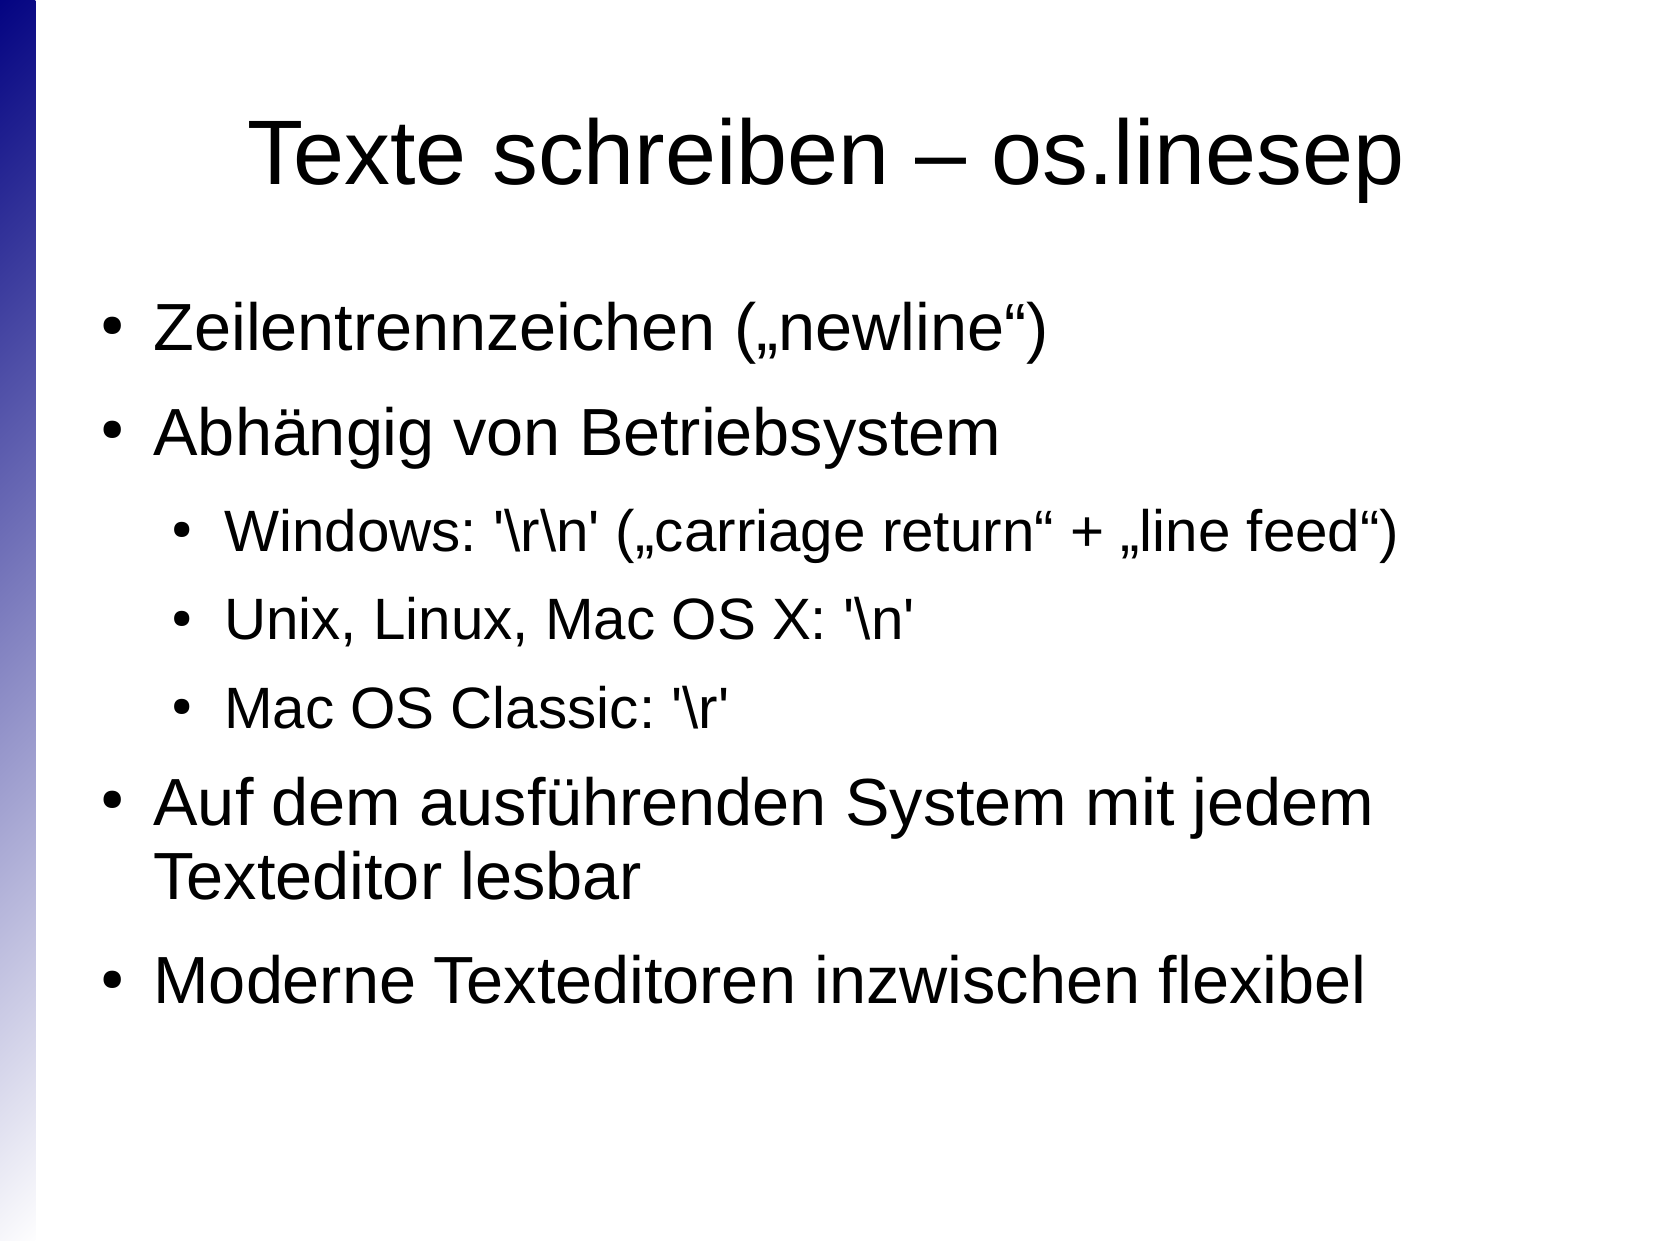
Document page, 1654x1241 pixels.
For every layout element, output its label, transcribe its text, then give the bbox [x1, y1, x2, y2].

list Zeilentrennzeichen („newline“) Abhängig von Betriebsystem Windows: '\r\n' („carriage return“ + „line feed“) Unix, Linux, Mac OS X: '\n' Mac OS Classic: '\r' Auf dem ausführenden System mit jedem Texteditor lesbar Moderne Texteditoren inzwischen flexibel [82, 290, 1571, 1109]
title Texte schreiben – os.linesep [82, 49, 1571, 257]
